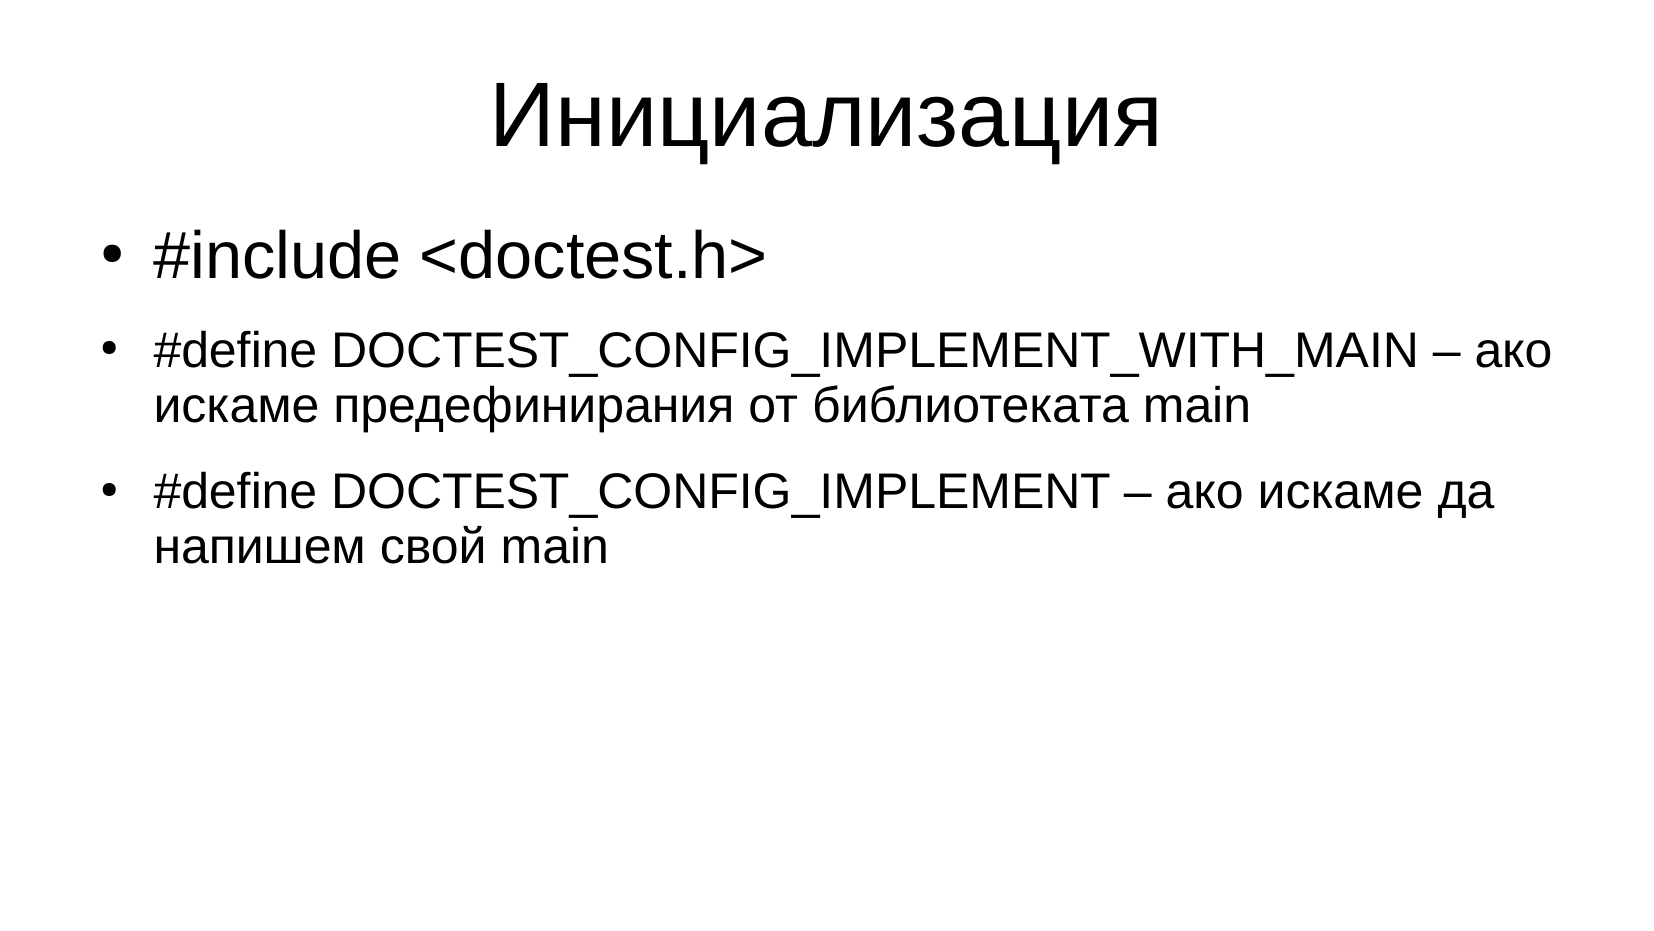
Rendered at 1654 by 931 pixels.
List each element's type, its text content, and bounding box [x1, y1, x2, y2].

title Инициализация [82, 37, 1571, 193]
list #include <doctest.h> #define DOCTEST_CONFIG_IMPLEMENT_WITH_MAIN – ако искаме предефинирания от библиотеката main #define DOCTEST_CONFIG_IMPLEMENT – ако искаме да напишем свой main [82, 217, 1571, 758]
